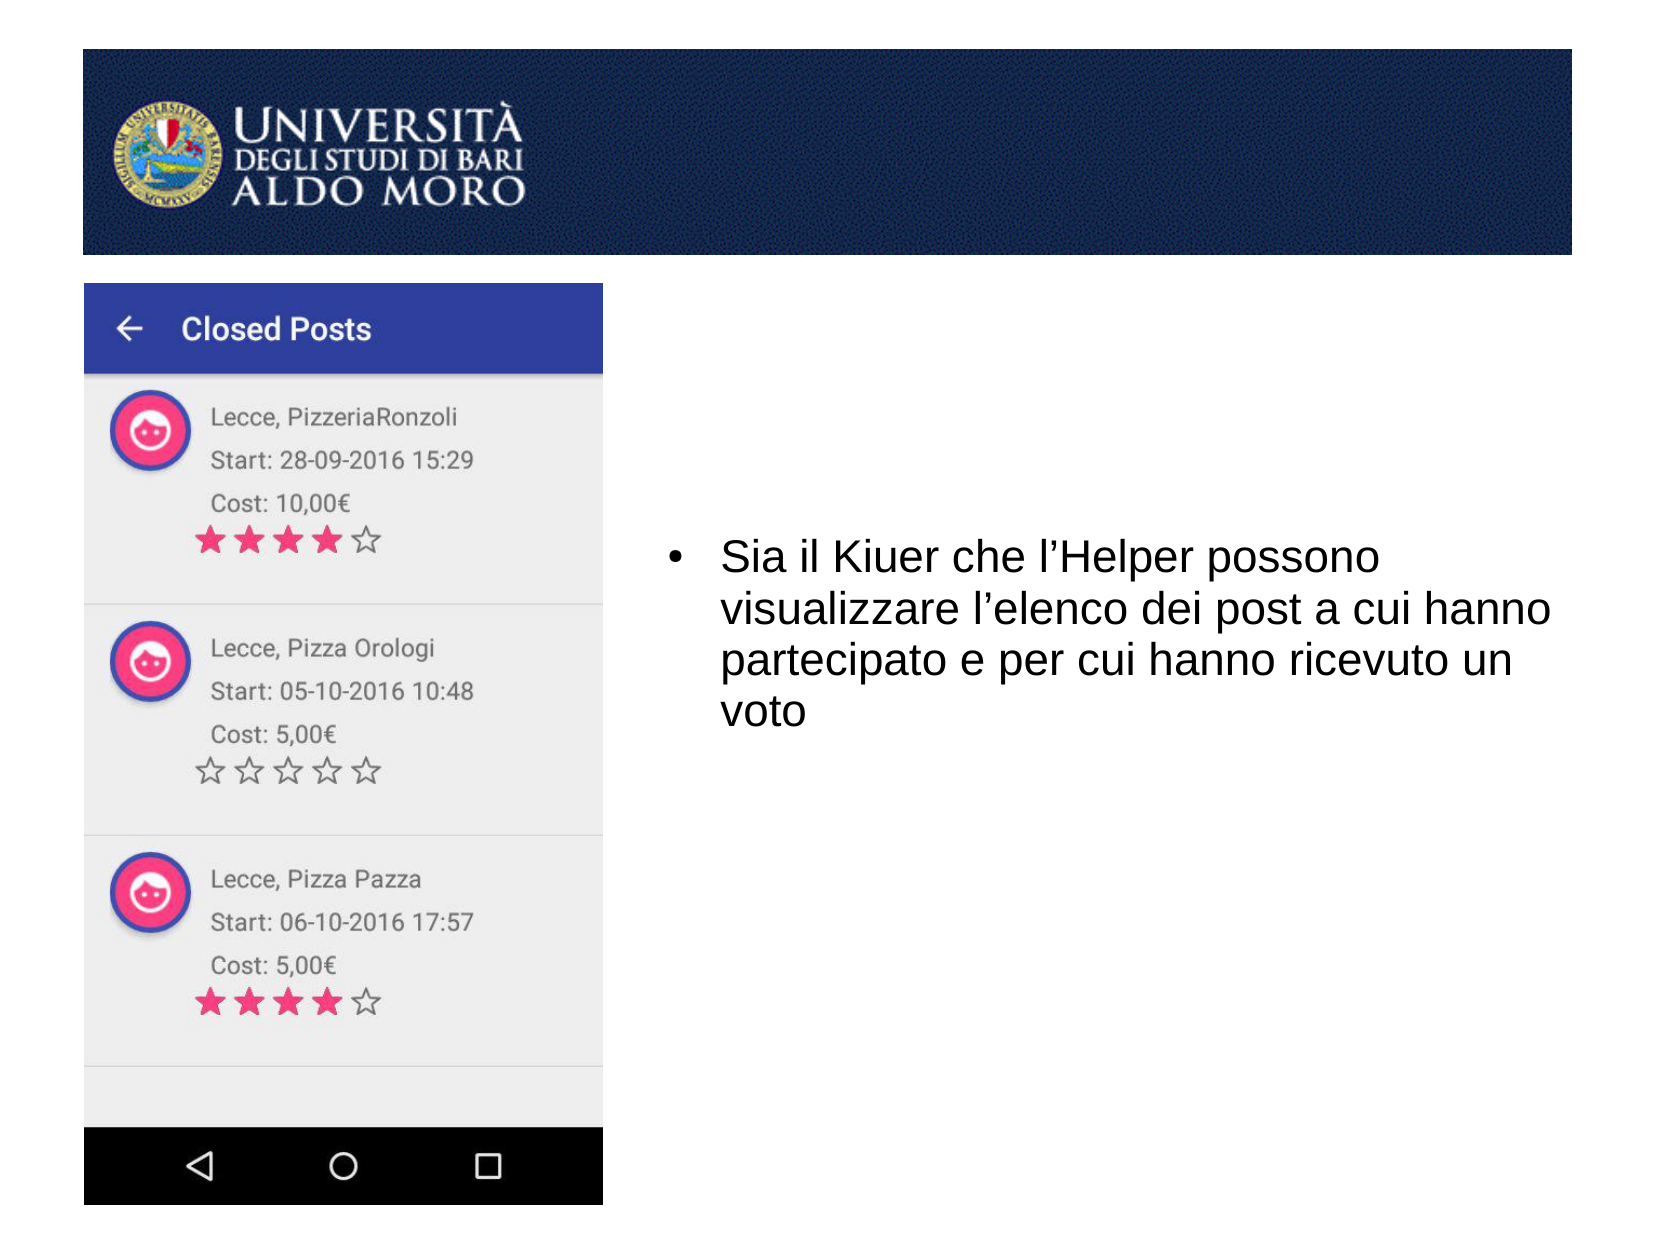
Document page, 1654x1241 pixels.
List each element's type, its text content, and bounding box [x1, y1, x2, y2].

picture [84, 283, 603, 1205]
picture [83, 49, 1572, 255]
list Sia il Kiuer che l’Helper possono visualizzare l’elenco dei post a cui hanno partecipato e per cui hanno ricevuto un voto [649, 531, 1573, 1241]
